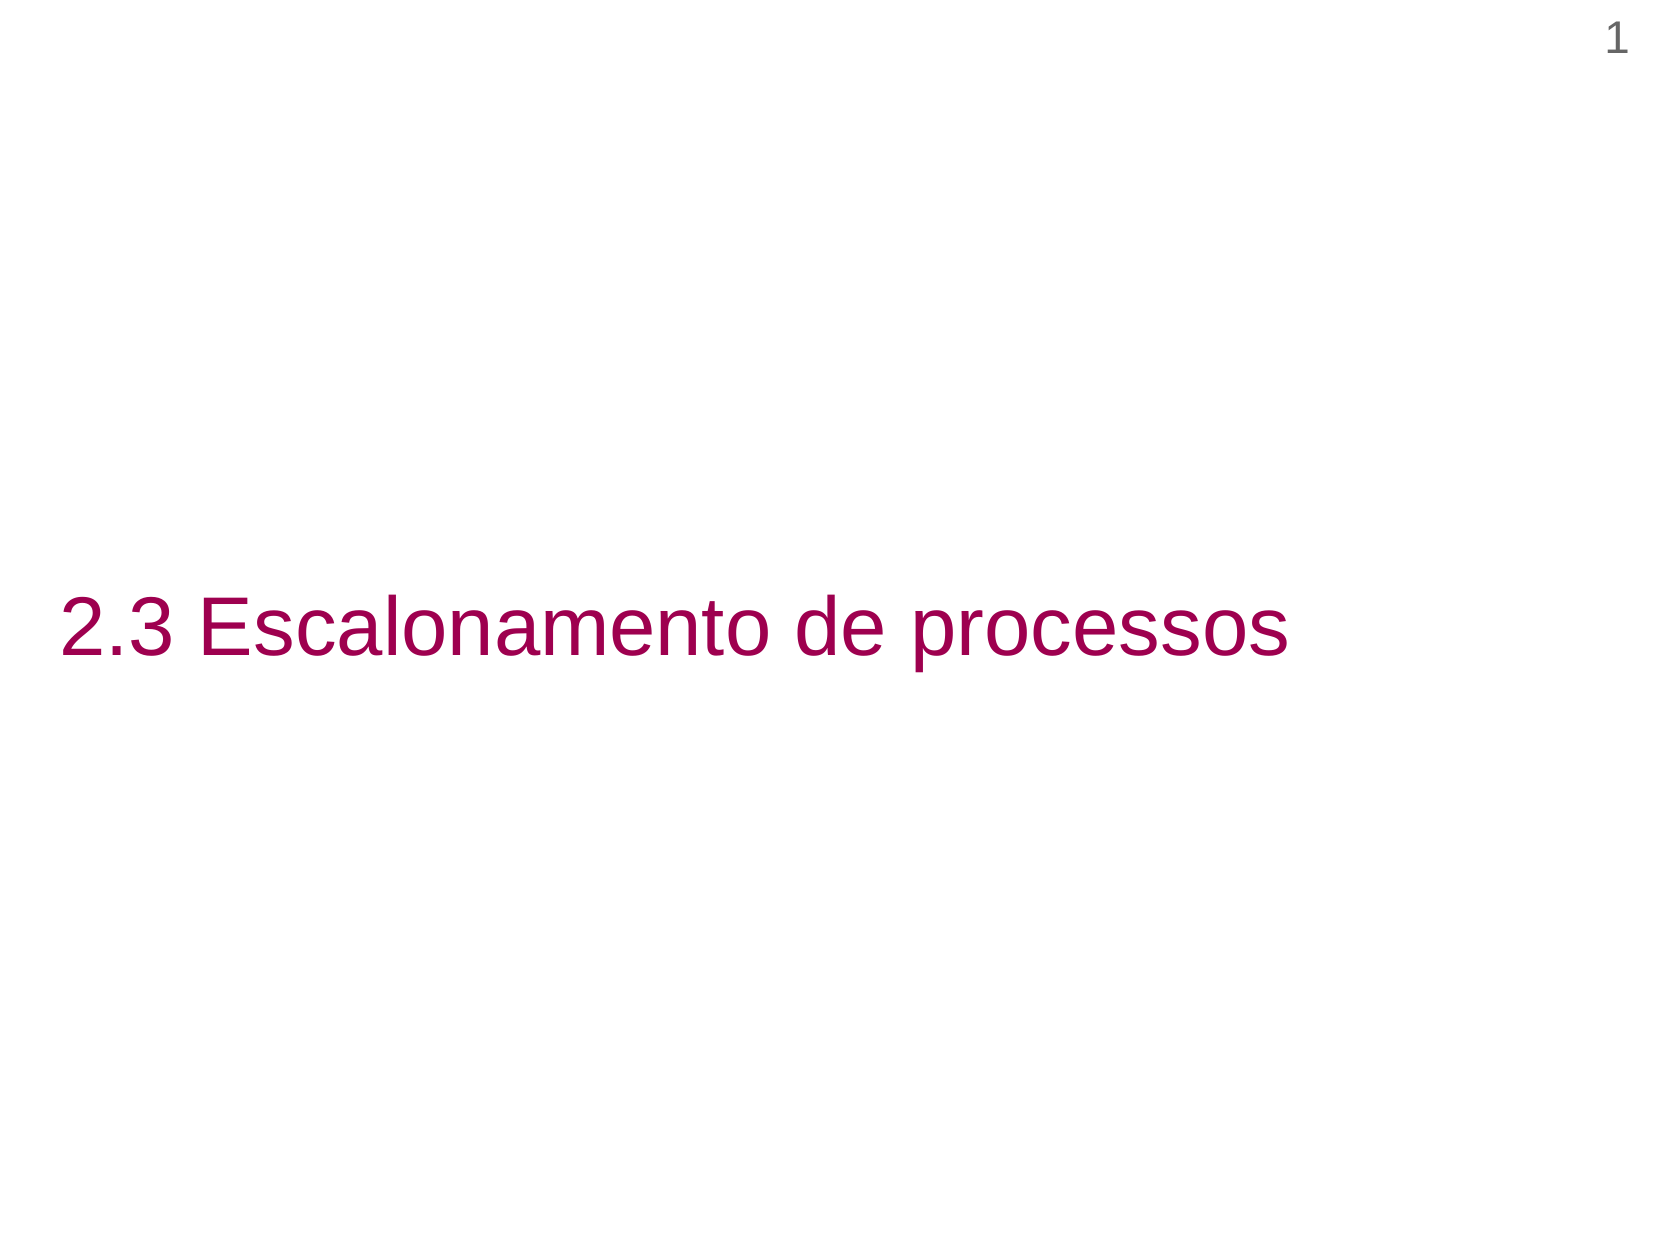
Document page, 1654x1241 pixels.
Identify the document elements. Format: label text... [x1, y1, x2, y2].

title 2.3 Escalonamento de processos [59, 29, 1595, 1211]
